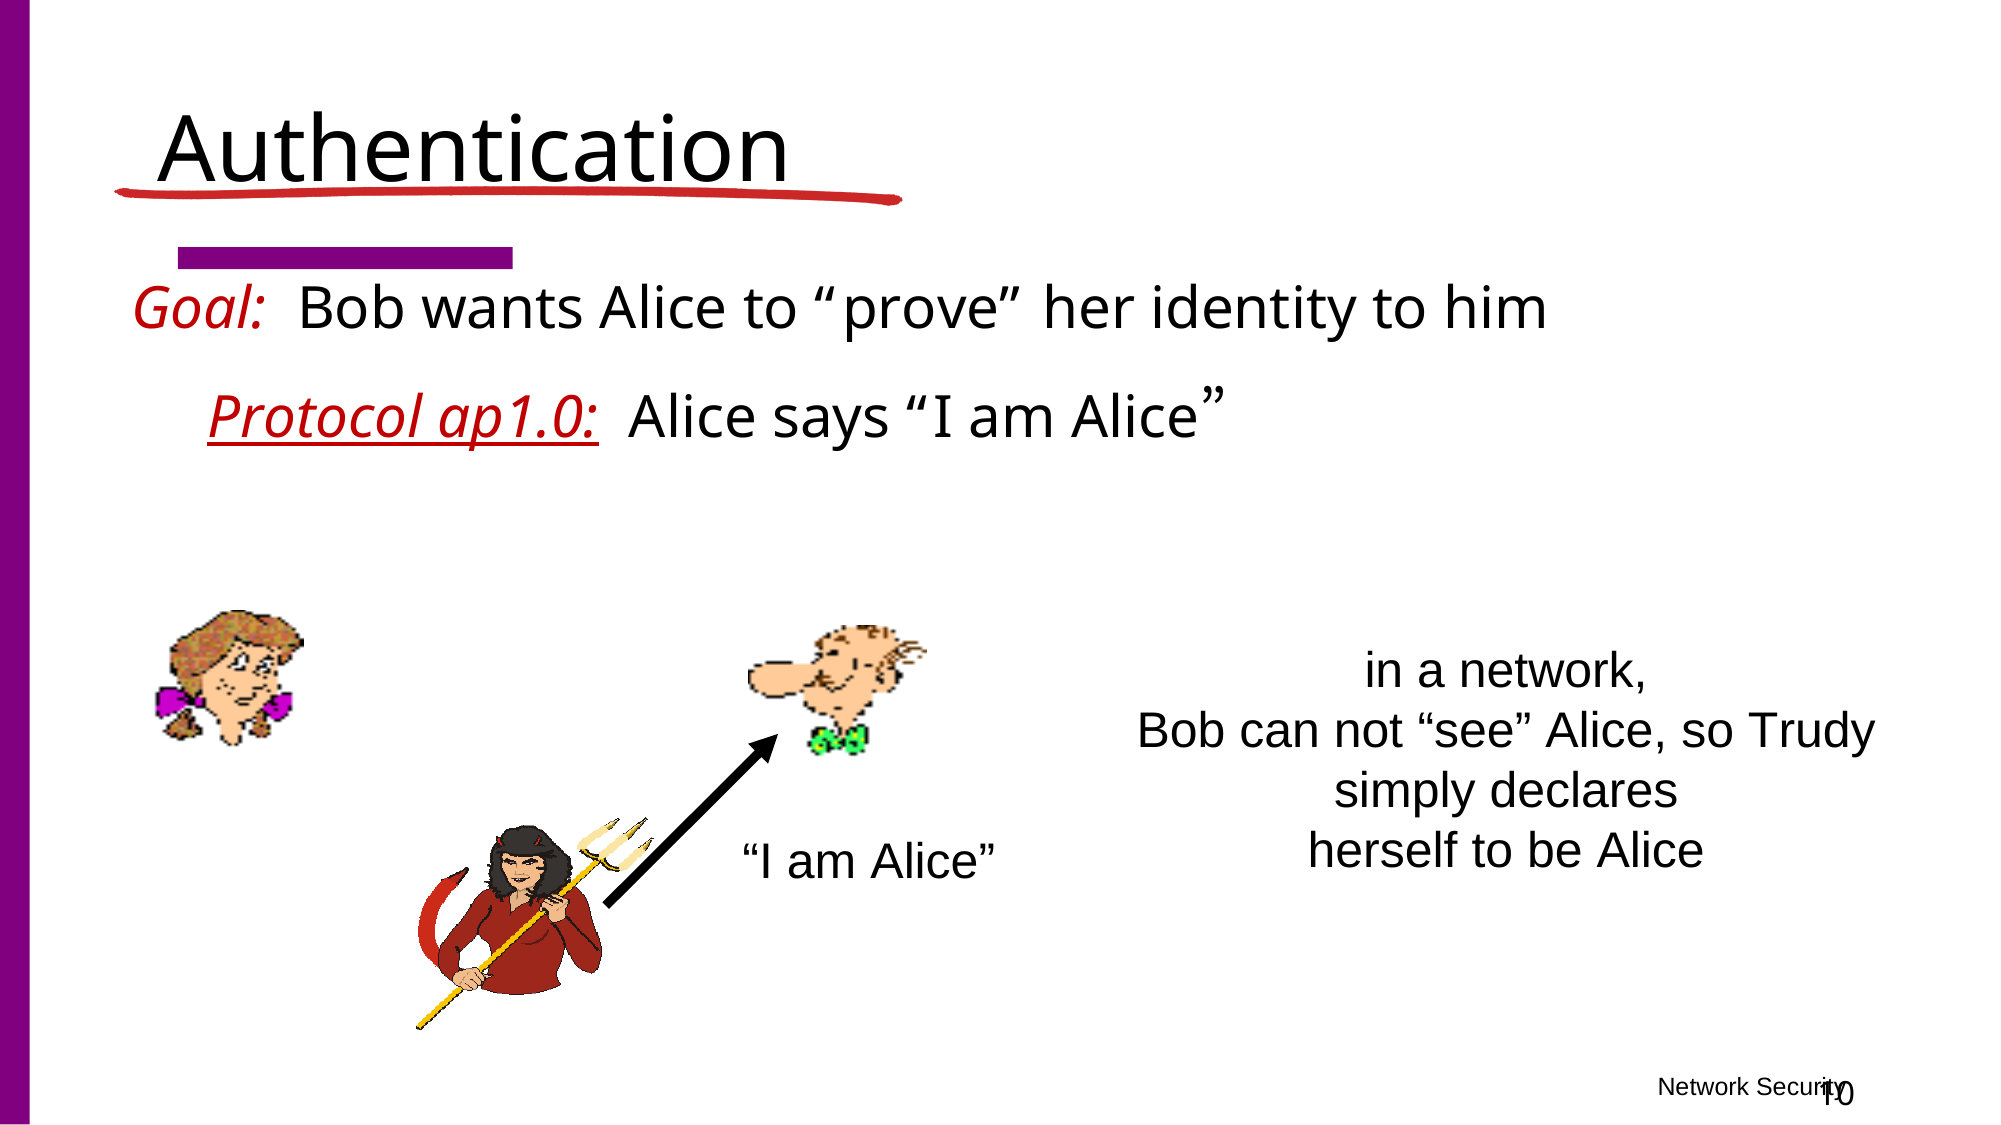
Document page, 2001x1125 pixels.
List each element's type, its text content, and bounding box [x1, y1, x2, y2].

picture [150, 610, 304, 752]
text_box Network Security [1016, 1062, 1862, 1114]
picture [416, 817, 654, 1030]
text_box Protocol ap1.0: Alice says “I am Alice” [192, 371, 1242, 457]
text_box in a network, Bob can not “see” Alice, so Trudy simply declares herself to be Alice [1114, 629, 1899, 886]
picture [748, 625, 927, 762]
text_box “I am Alice” [727, 820, 1011, 896]
picture [111, 181, 912, 211]
text_box Goal: Bob wants Alice to “prove” her identity to him [116, 262, 1862, 422]
title Authentication [107, 51, 1043, 239]
picture [748, 745, 754, 756]
